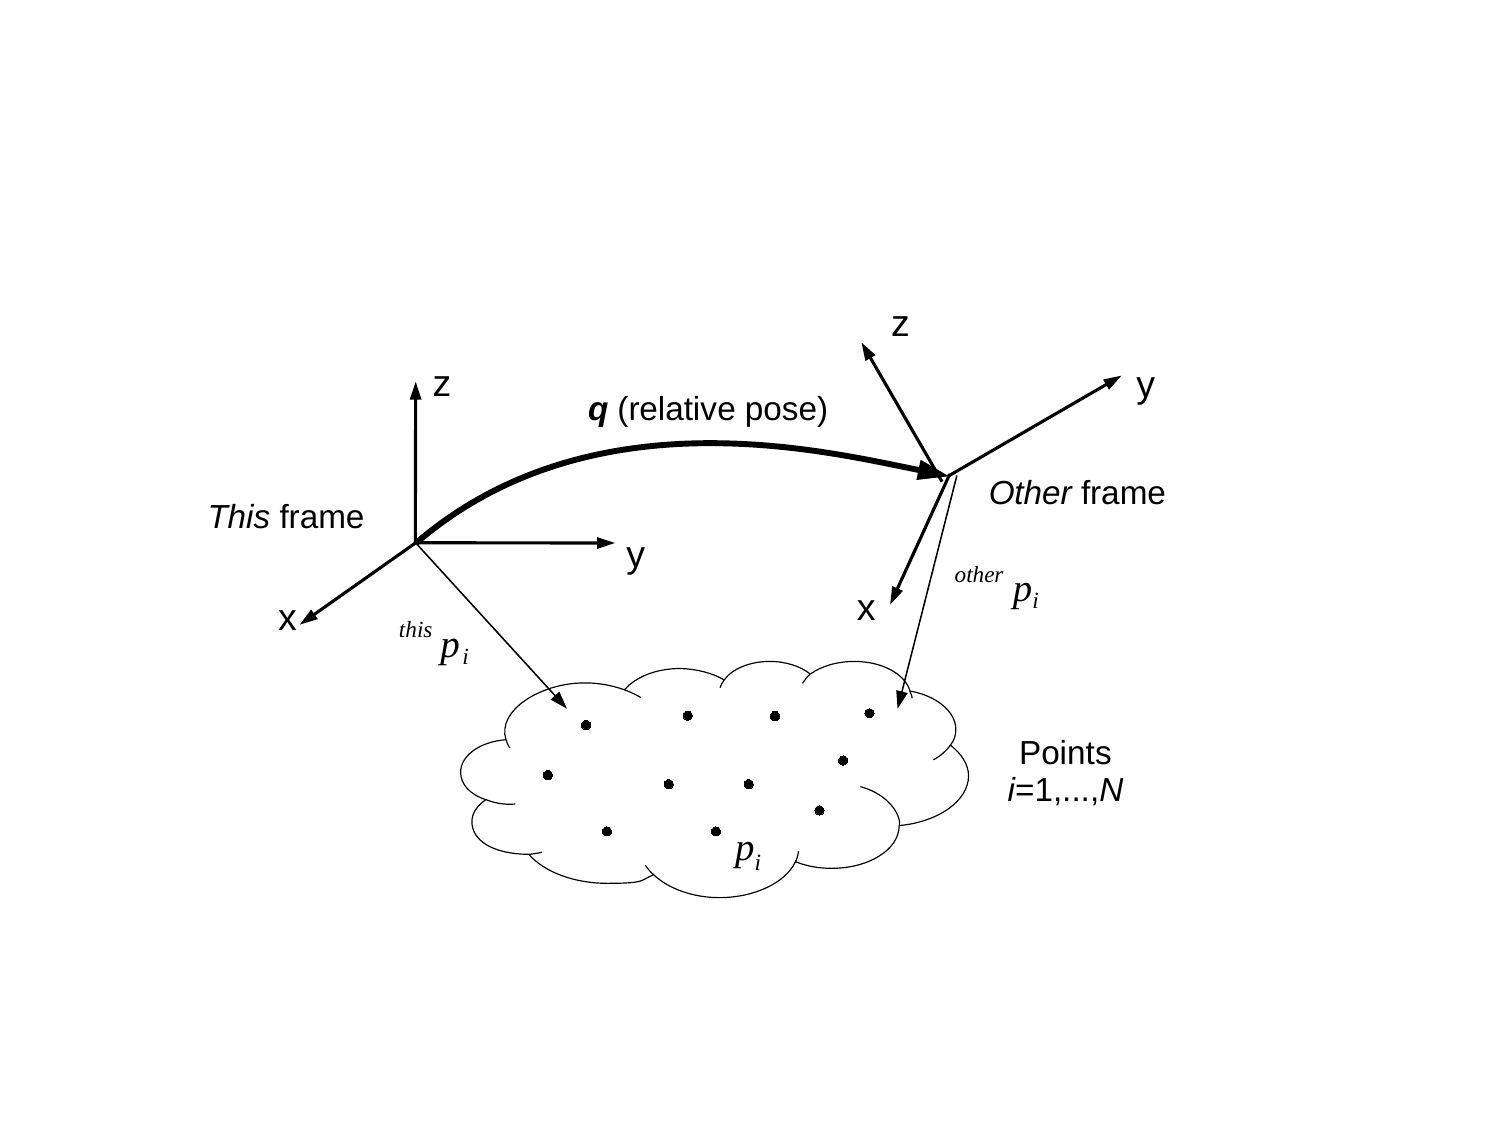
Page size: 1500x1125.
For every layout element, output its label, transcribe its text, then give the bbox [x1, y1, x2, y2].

text_box y [611, 525, 661, 584]
text_box Points i=1,...,N [992, 726, 1139, 817]
text_box [543, 770, 553, 780]
text_box [602, 826, 612, 836]
chart [720, 826, 770, 876]
text_box [814, 805, 825, 816]
picture [944, 560, 1050, 615]
text_box [838, 755, 848, 766]
text_box [683, 711, 693, 721]
chart [389, 615, 477, 670]
text_box z [876, 295, 925, 353]
text_box q (relative pose) [573, 382, 844, 436]
text_box Other frame [973, 467, 1181, 520]
text_box [864, 708, 875, 718]
text_box x [263, 588, 312, 647]
text_box y [1121, 355, 1170, 414]
text_box [664, 779, 674, 789]
text_box [770, 711, 780, 721]
text_box x [842, 578, 891, 637]
text_box [581, 720, 591, 730]
text_box This frame [192, 490, 380, 544]
text_box [744, 779, 754, 789]
text_box [711, 826, 720, 836]
text_box z [417, 354, 467, 412]
